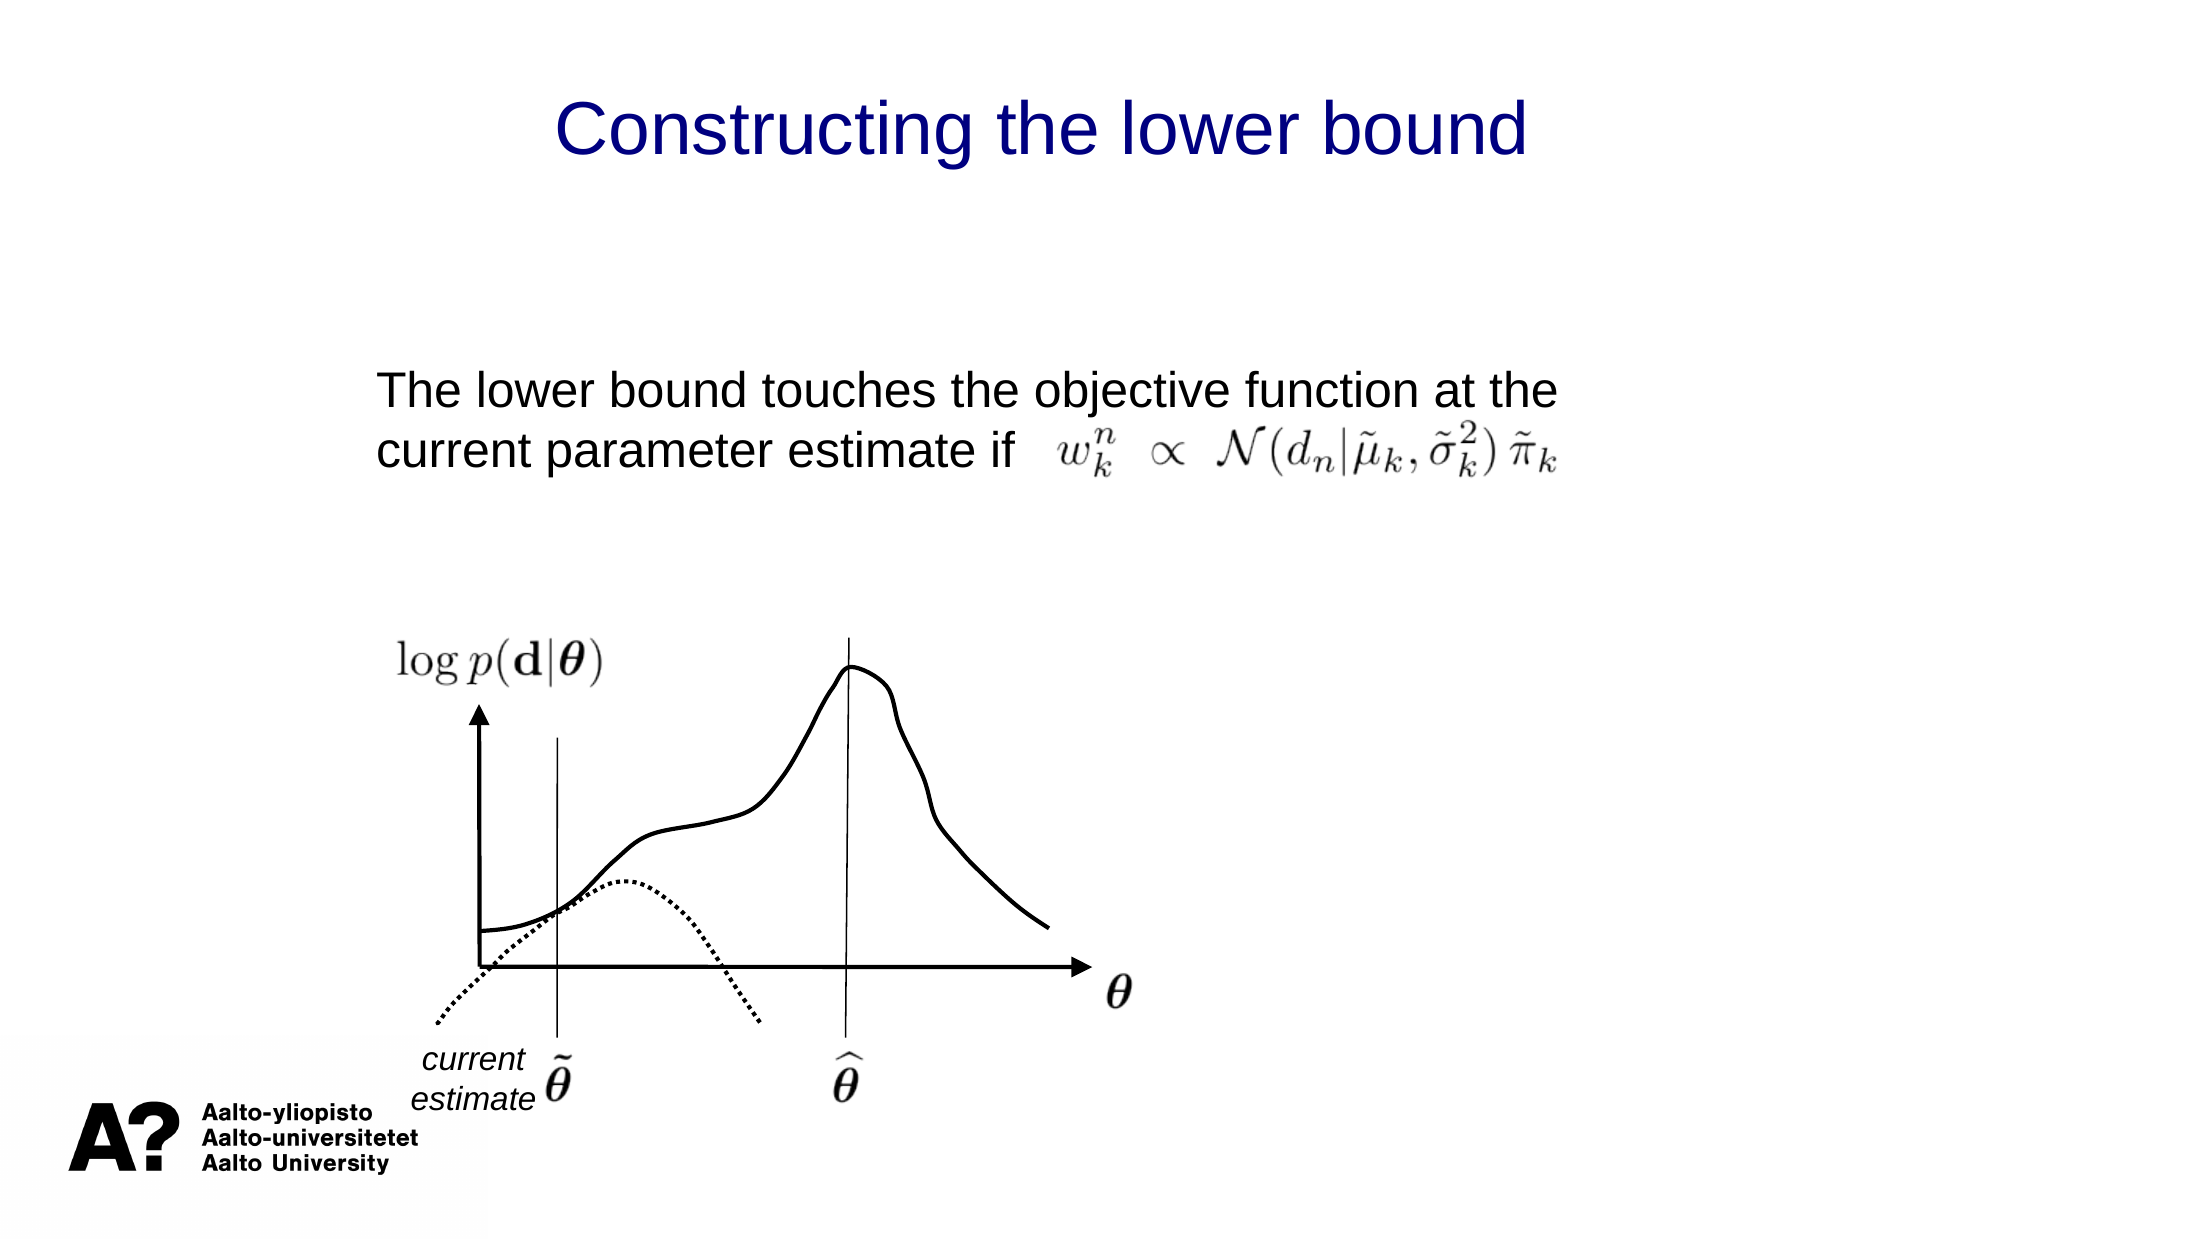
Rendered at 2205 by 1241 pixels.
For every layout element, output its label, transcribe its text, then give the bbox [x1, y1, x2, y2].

picture [528, 1043, 583, 1114]
picture [373, 626, 615, 699]
picture [0, 1035, 488, 1239]
text_box current estimate [373, 1029, 574, 1125]
title Constructing the lower bound [386, 65, 1699, 179]
picture [1073, 951, 1146, 1026]
picture [773, 1031, 874, 1126]
text_box The lower bound touches the objective function at the current parameter estimate if [286, 350, 1687, 501]
